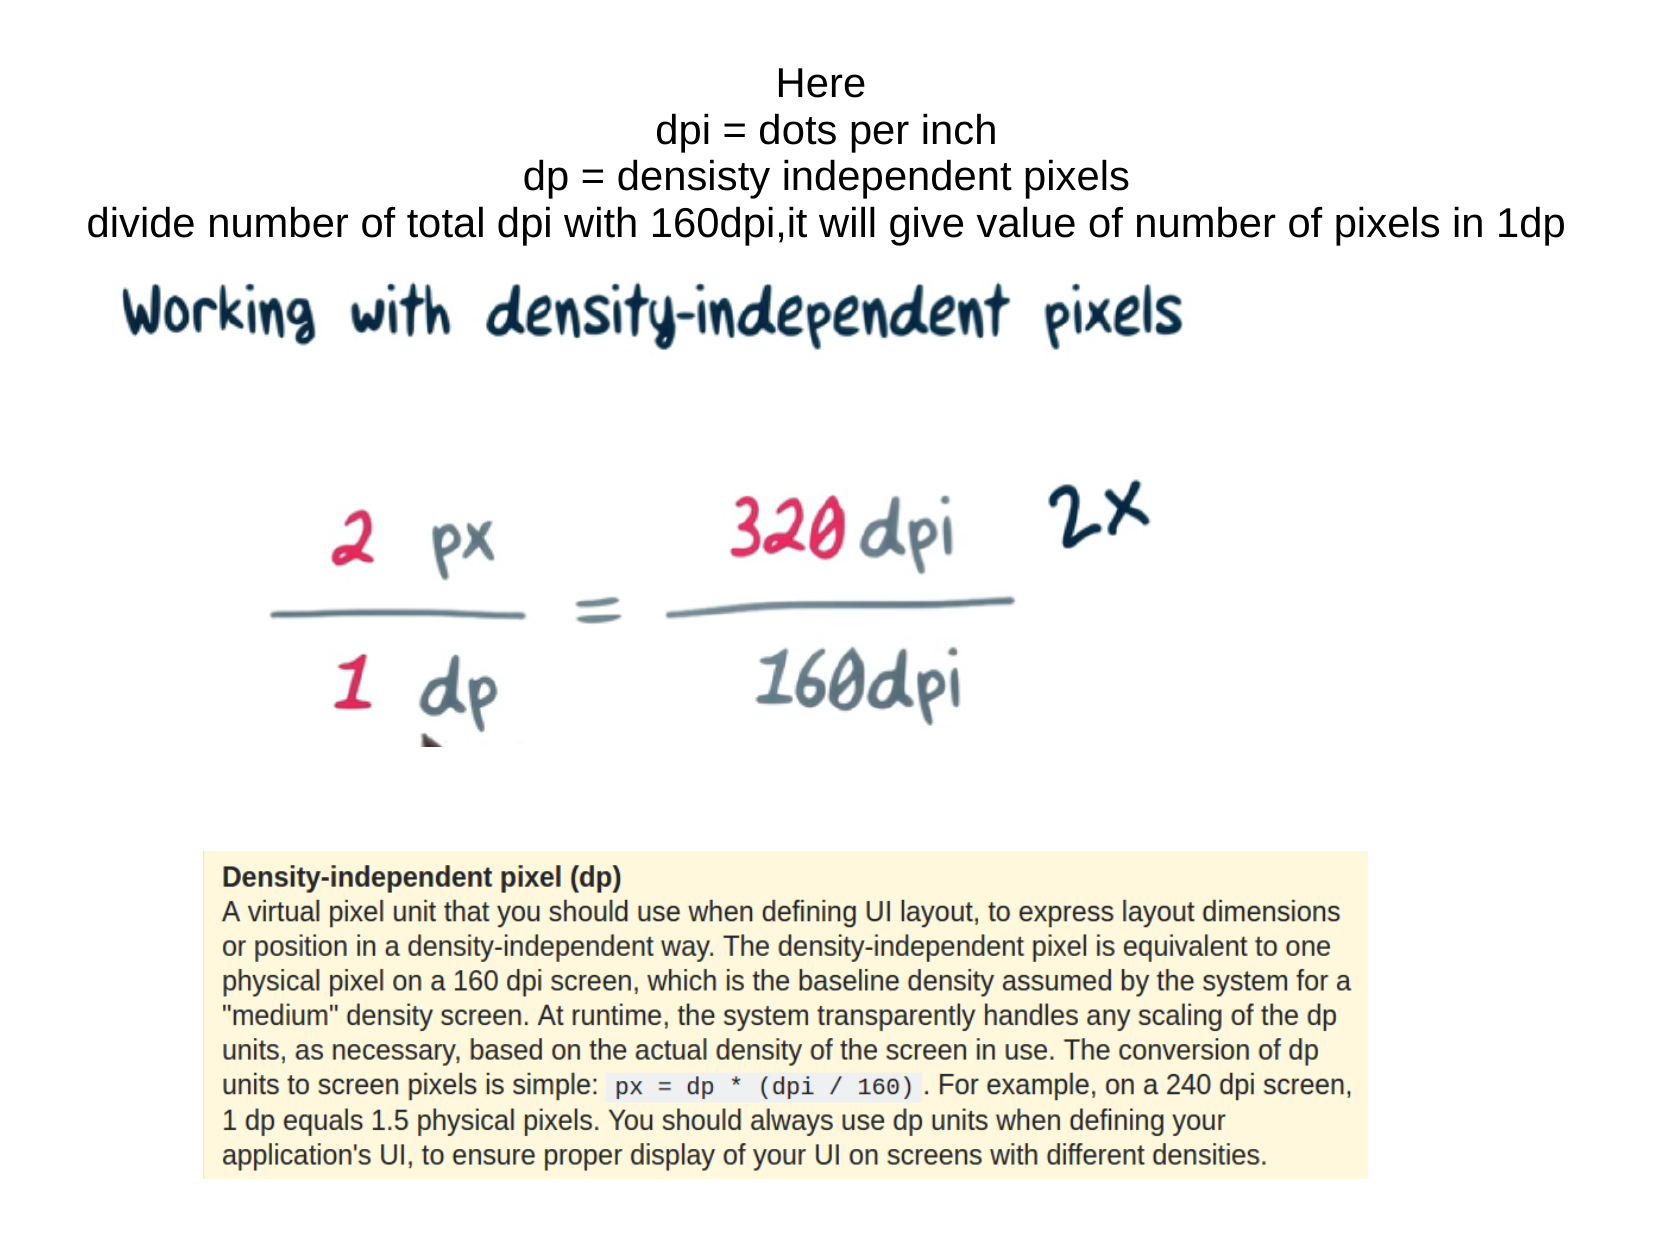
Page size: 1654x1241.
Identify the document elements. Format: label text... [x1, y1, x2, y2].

picture [203, 851, 1368, 1179]
picture [97, 271, 1209, 747]
title Here dpi = dots per inch dp = densisty independent pixels divide number of total dpi with 160dpi,it will give value of number of pixels in 1dp [82, 49, 1571, 257]
